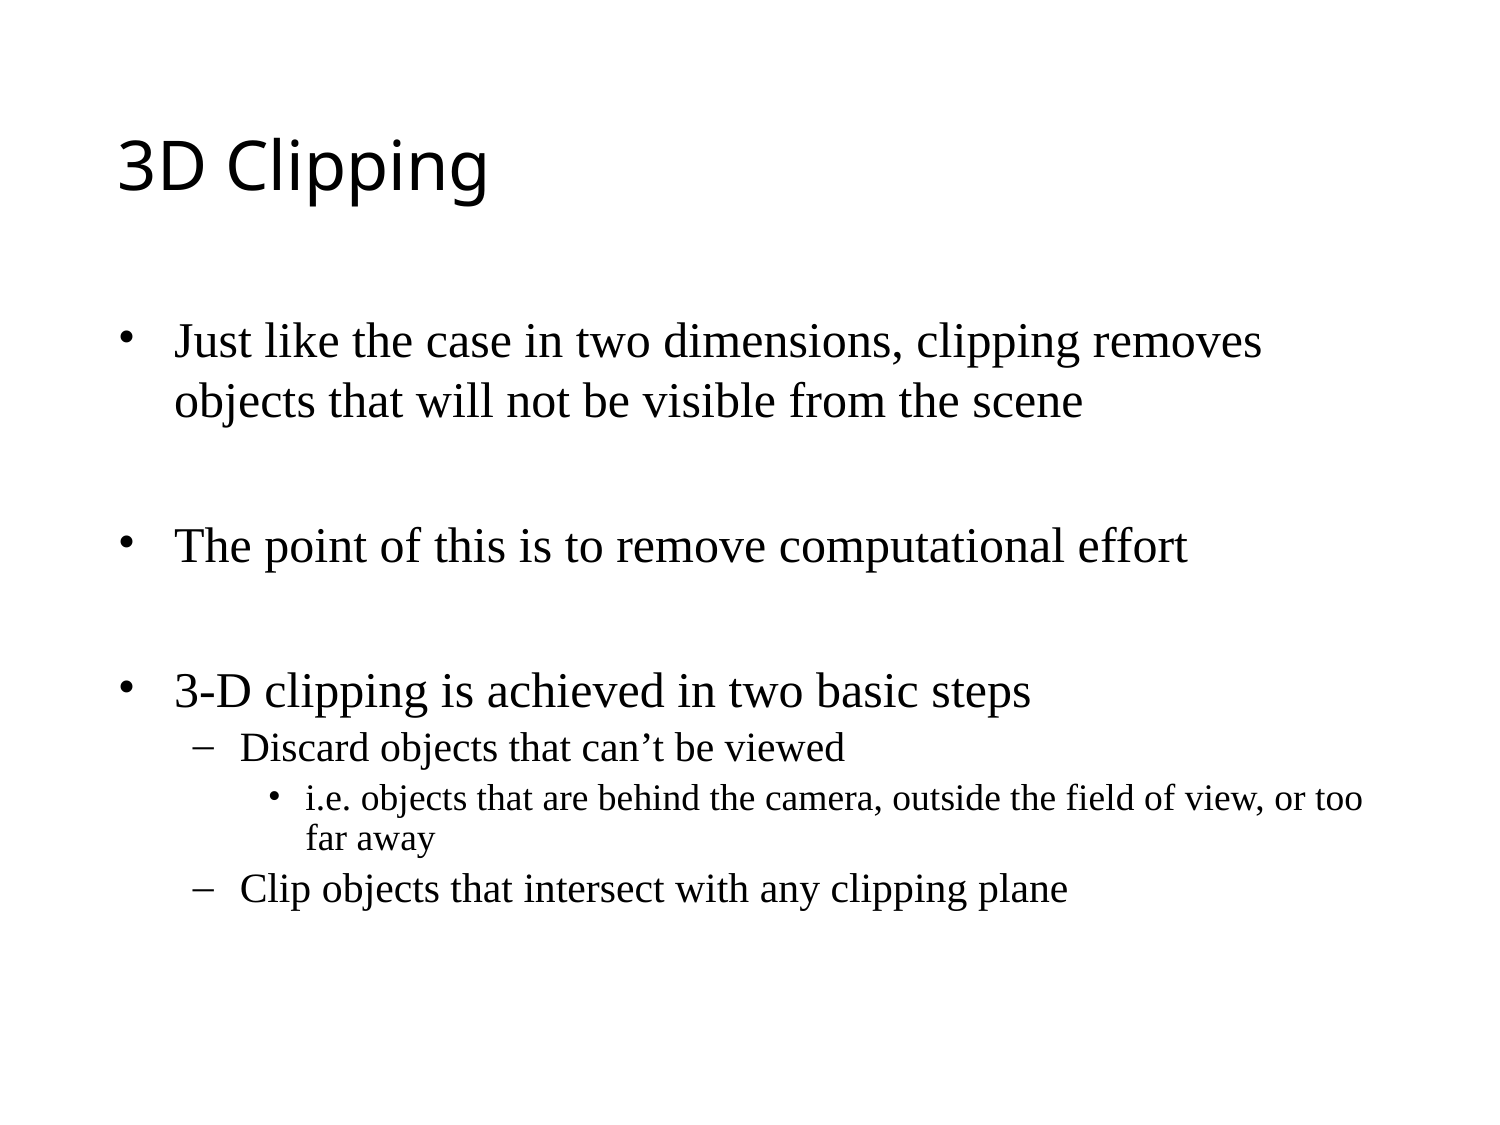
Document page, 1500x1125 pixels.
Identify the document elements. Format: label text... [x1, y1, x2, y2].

title 3D Clipping [103, 59, 1397, 278]
list Just like the case in two dimensions, clipping removes objects that will not be visible from the scene The point of this is to remove computational effort 3-D clipping is achieved in two basic steps Discard objects that can’t be viewed i.e. objects that are behind the camera, outside the field of view, or too far away Clip objects that intersect with any clipping plane [103, 299, 1397, 1014]
